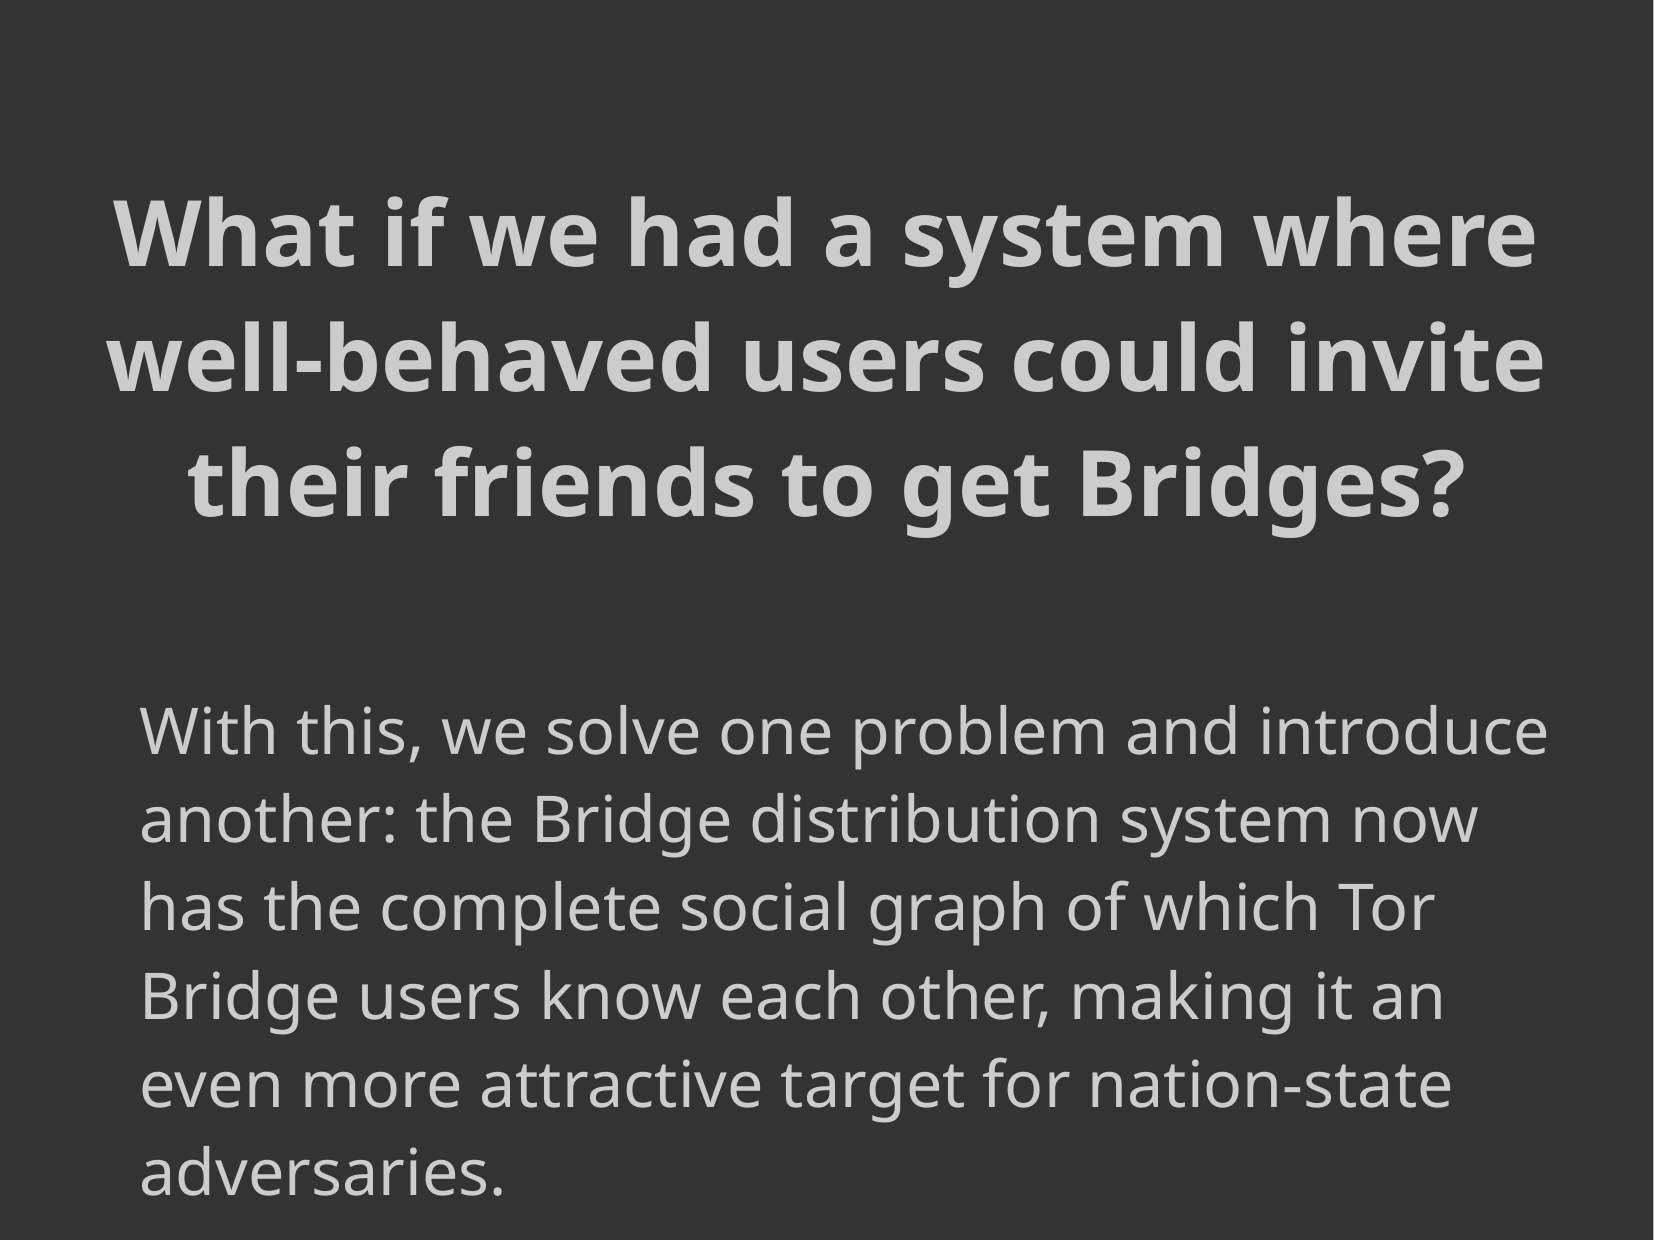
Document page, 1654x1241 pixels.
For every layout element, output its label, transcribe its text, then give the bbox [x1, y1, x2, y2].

title What if we had a system where well-behaved users could invite their friends to get Bridges? [82, 141, 1571, 570]
list With this, we solve one problem and introduce another: the Bridge distribution system now has the complete social graph of which Tor Bridge users know each other, making it an even more attractive target for nation-state adversaries. [70, 685, 1560, 1217]
